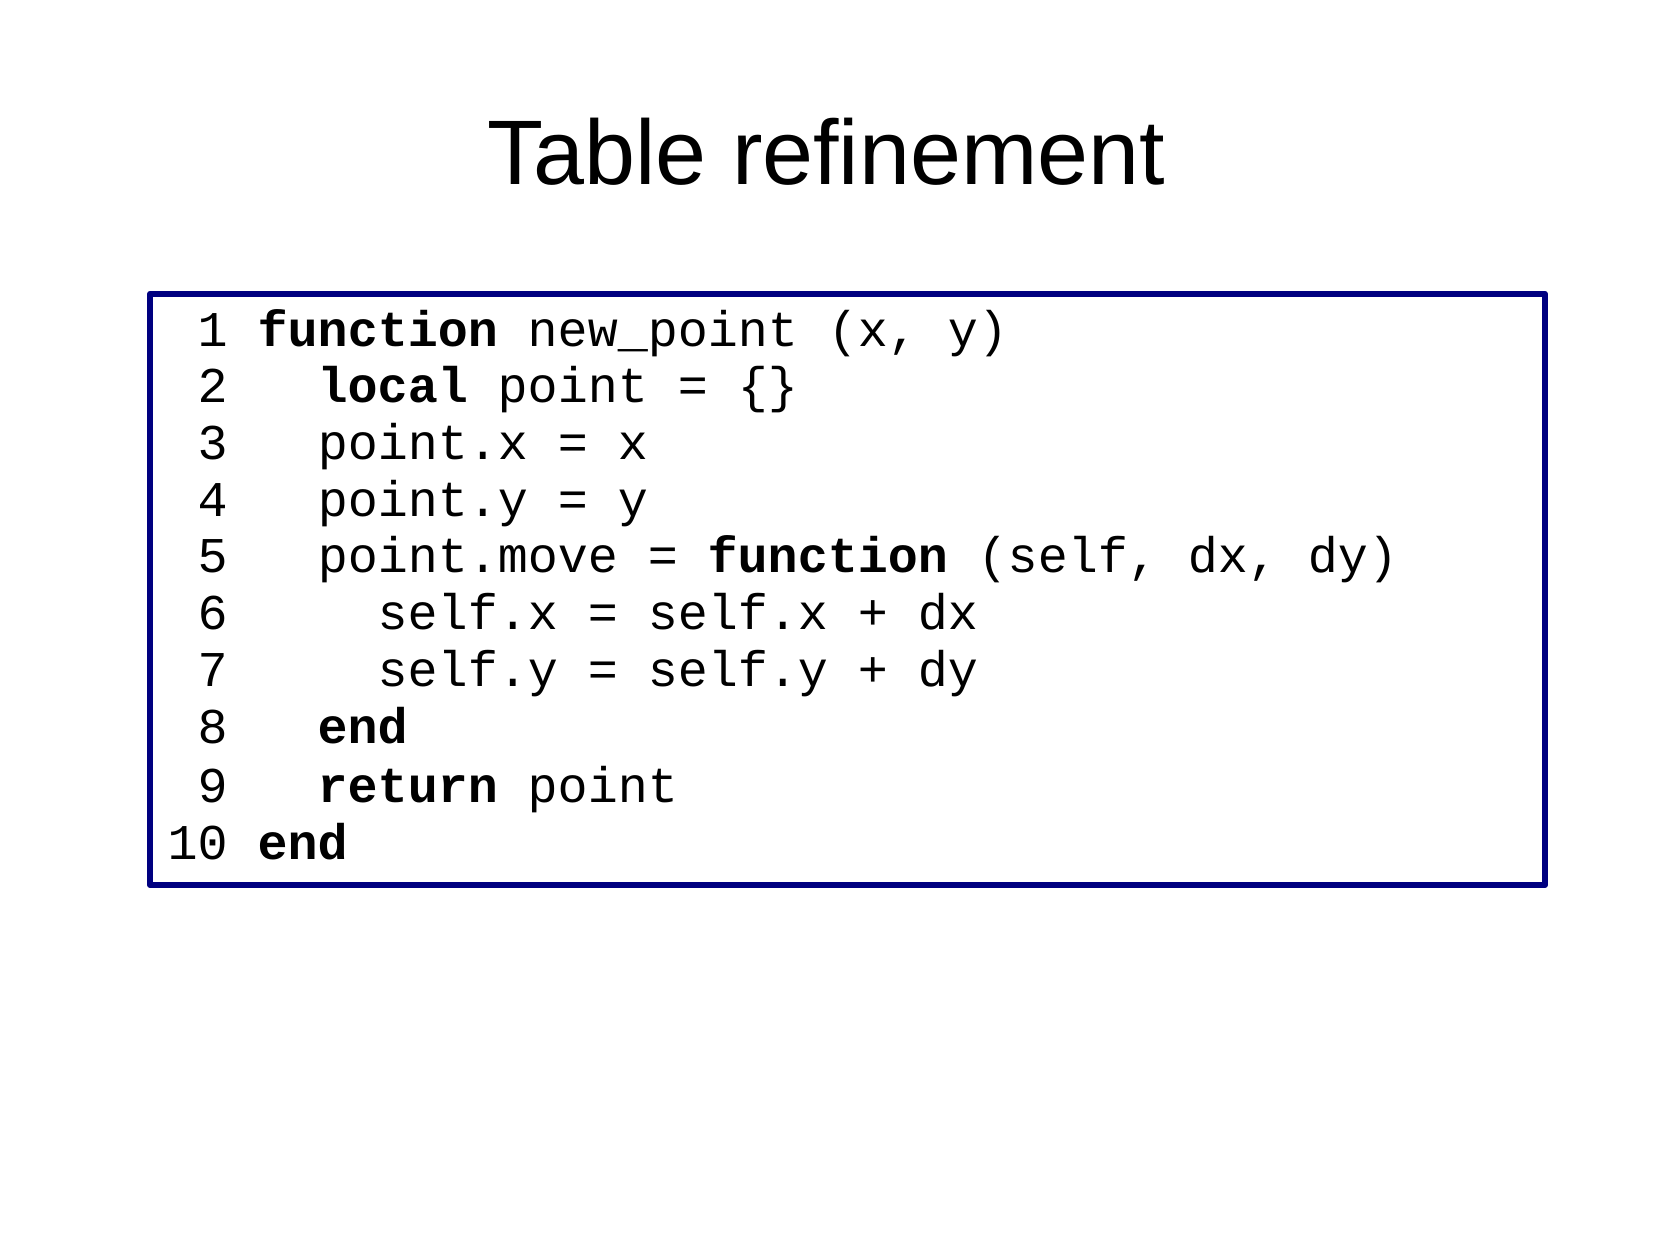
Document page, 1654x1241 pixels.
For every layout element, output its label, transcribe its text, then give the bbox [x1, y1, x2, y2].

text_box 1 function new_point (x, y) 2 local point = {} 3 point.x = x 4 point.y = y 5 point.move = function (self, dx, dy) 6 self.x = self.x + dx 7 self.y = self.y + dy 8 end 9 return point 10 end [150, 293, 1546, 816]
title Table refinement [82, 49, 1571, 257]
